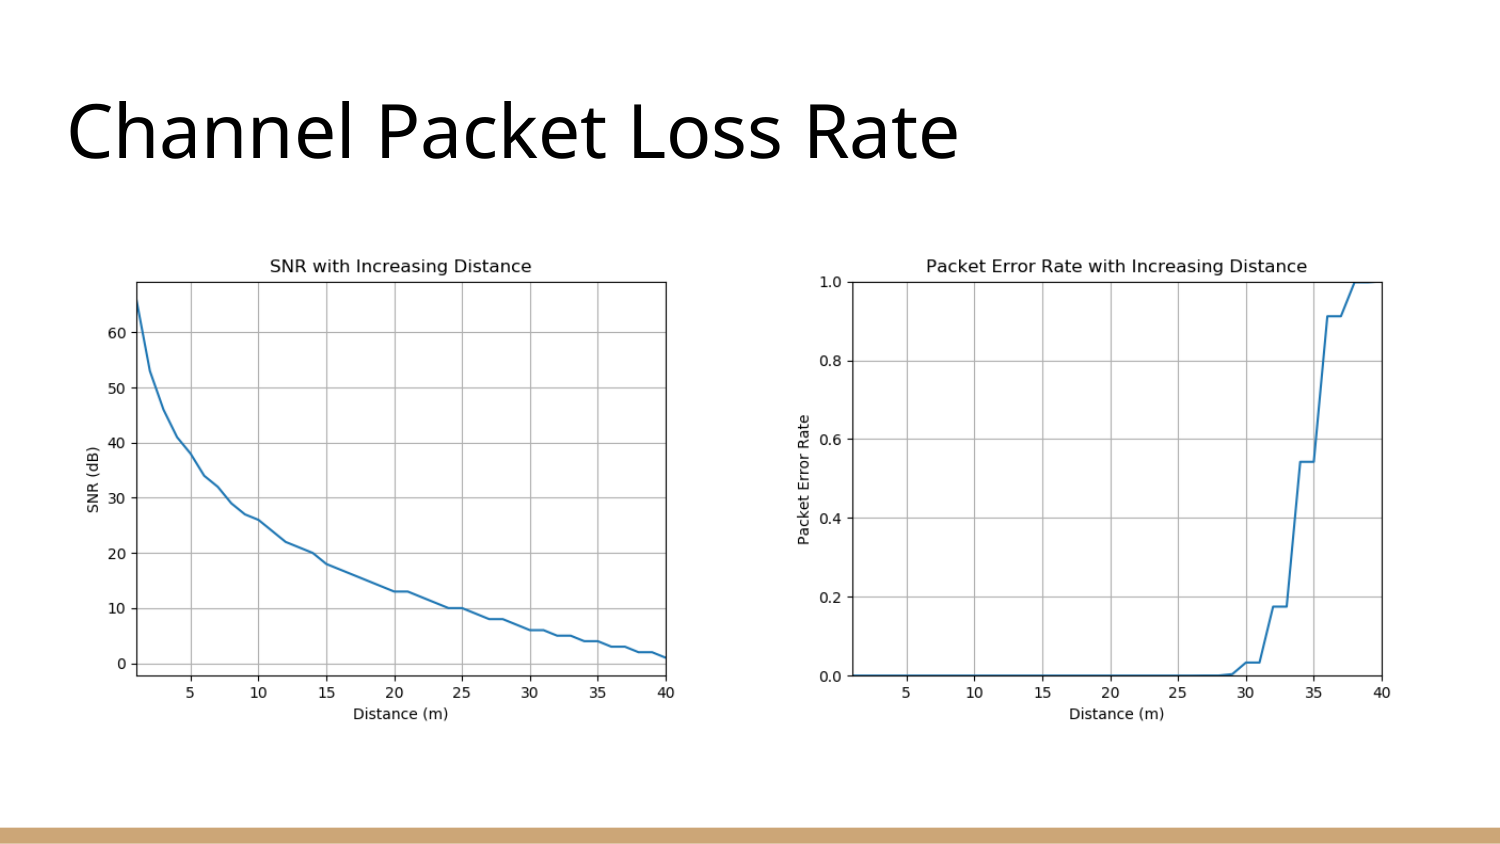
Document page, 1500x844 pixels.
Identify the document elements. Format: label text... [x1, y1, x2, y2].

picture [767, 220, 1450, 732]
title Channel Packet Loss Rate [51, 51, 1449, 189]
picture [51, 220, 734, 732]
